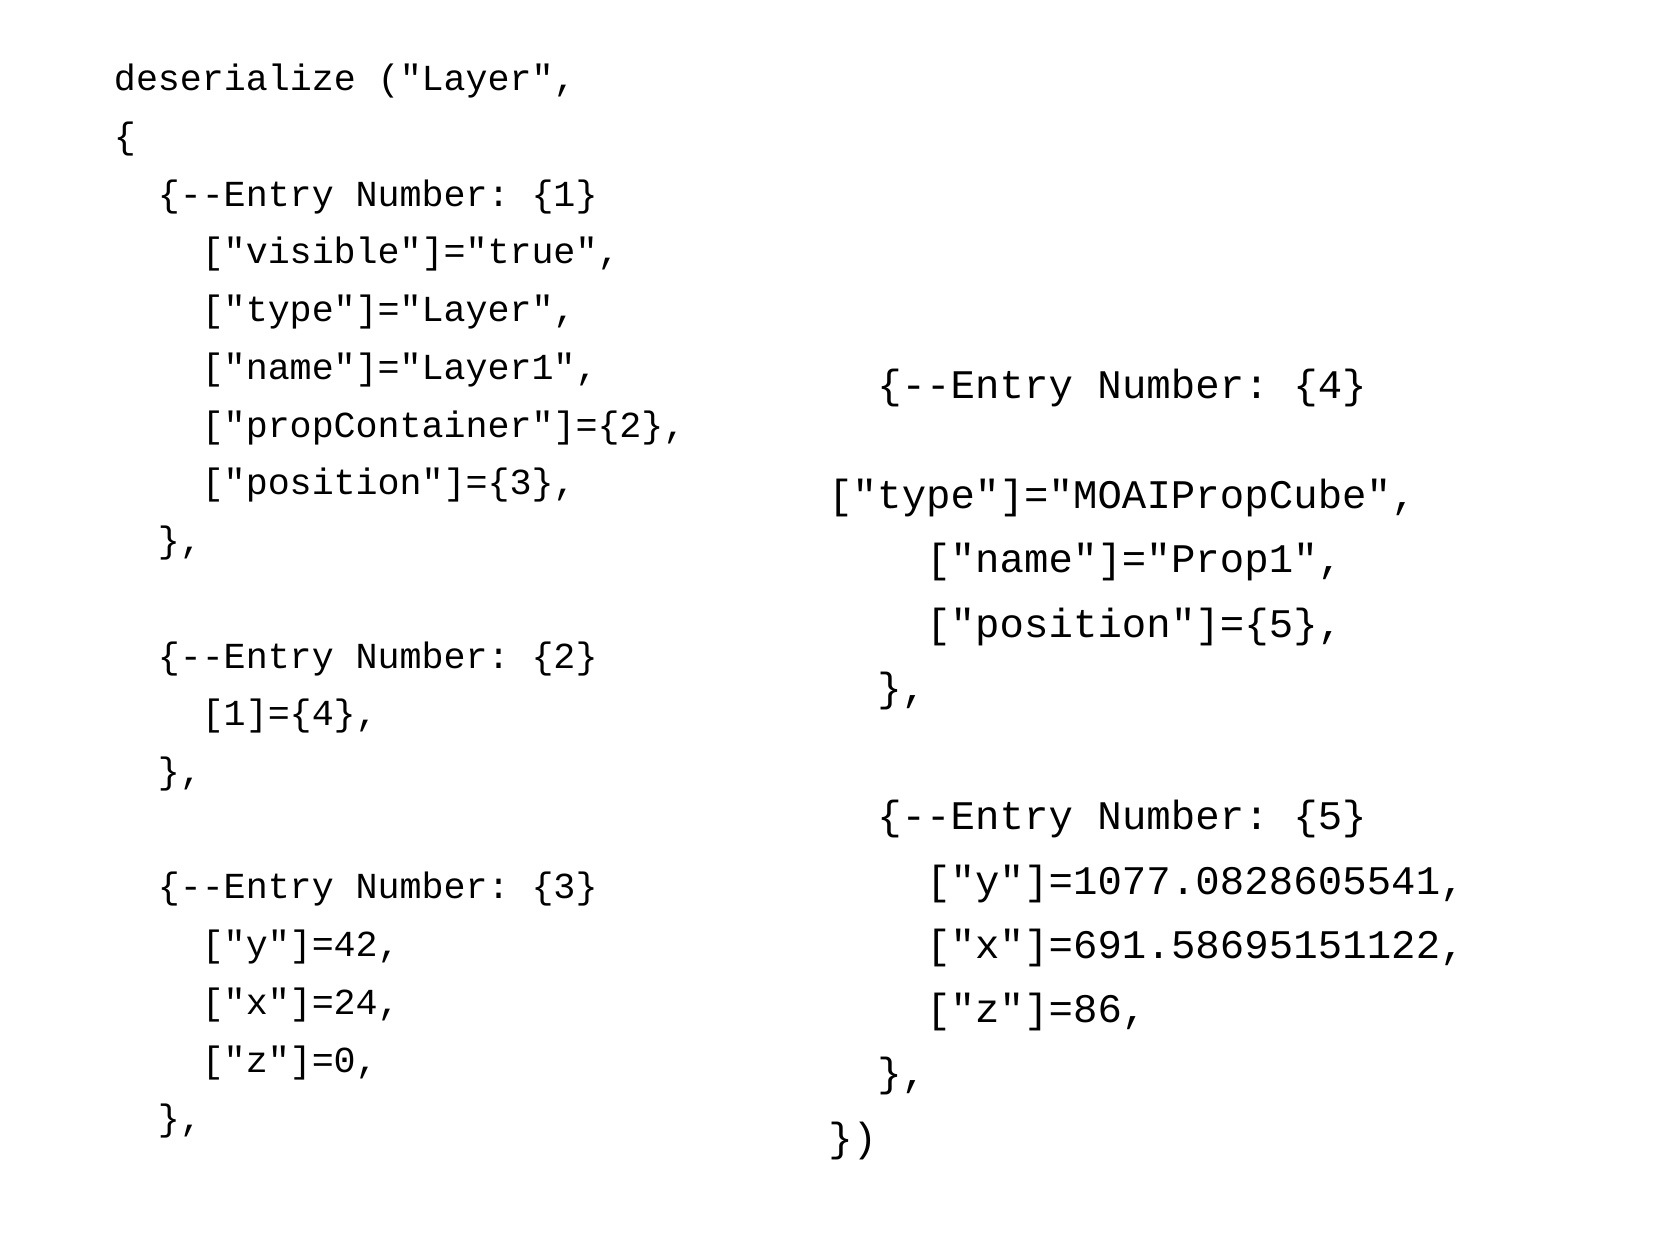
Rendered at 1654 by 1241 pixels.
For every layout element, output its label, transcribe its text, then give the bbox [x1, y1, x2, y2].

list {--Entry Number: {4} ["type"]="MOAIPropCube", ["name"]="Prop1", ["position"]={5}, }, {--Entry Number: {5} ["y"]=1077.0828605541, ["x"]=691.58695151122, ["z"]=86, }, }) [785, 235, 1496, 1171]
list deserialize ("Layer", { {--Entry Number: {1} ["visible"]="true", ["type"]="Layer", ["name"]="Layer1", ["propContainer"]={2}, ["position"]={3}, }, {--Entry Number: {2} [1]={4}, }, {--Entry Number: {3} ["y"]=42, ["x"]=24, ["z"]=0, }, [75, 60, 786, 1156]
